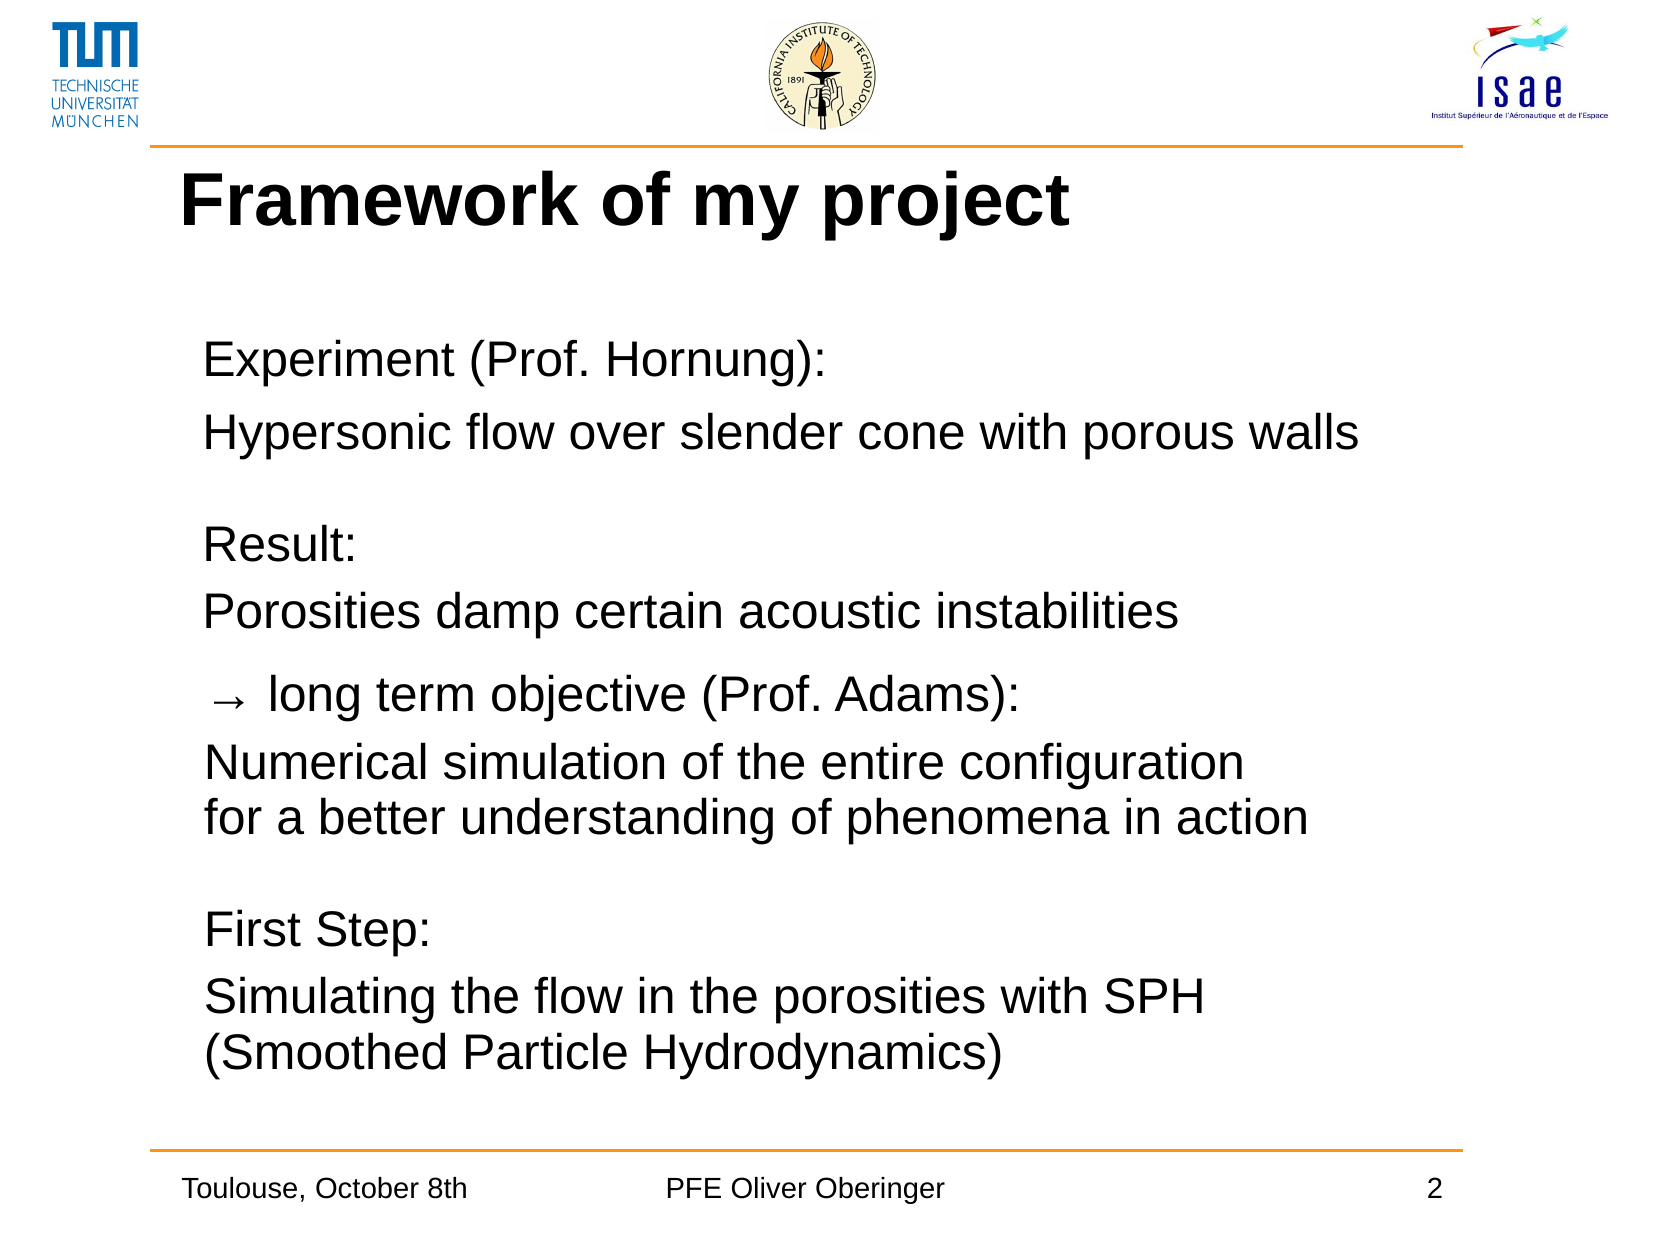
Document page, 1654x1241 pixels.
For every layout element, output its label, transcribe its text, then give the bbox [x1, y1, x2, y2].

picture [1425, 7, 1613, 125]
text_box PFE Oliver Oberinger [650, 1165, 1029, 1241]
picture [765, 19, 879, 133]
text_box Toulouse, October 8th [166, 1165, 544, 1241]
text_box → long term objective (Prof. Adams): Numerical simulation of the entire configuration for a better understanding of phenomena in action First Step: Simulating the flow in the porosities with SPH (Smoothed Particle Hydrodynamics) [189, 659, 1326, 1144]
text_box Experiment (Prof. Hornung): Hypersonic flow over slender cone with porous walls Result: Porosities damp certain acoustic instabilities [187, 295, 1376, 619]
text_box 2 [1412, 1165, 1490, 1241]
text_box Framework of my project [164, 150, 1086, 249]
picture [39, 19, 151, 131]
